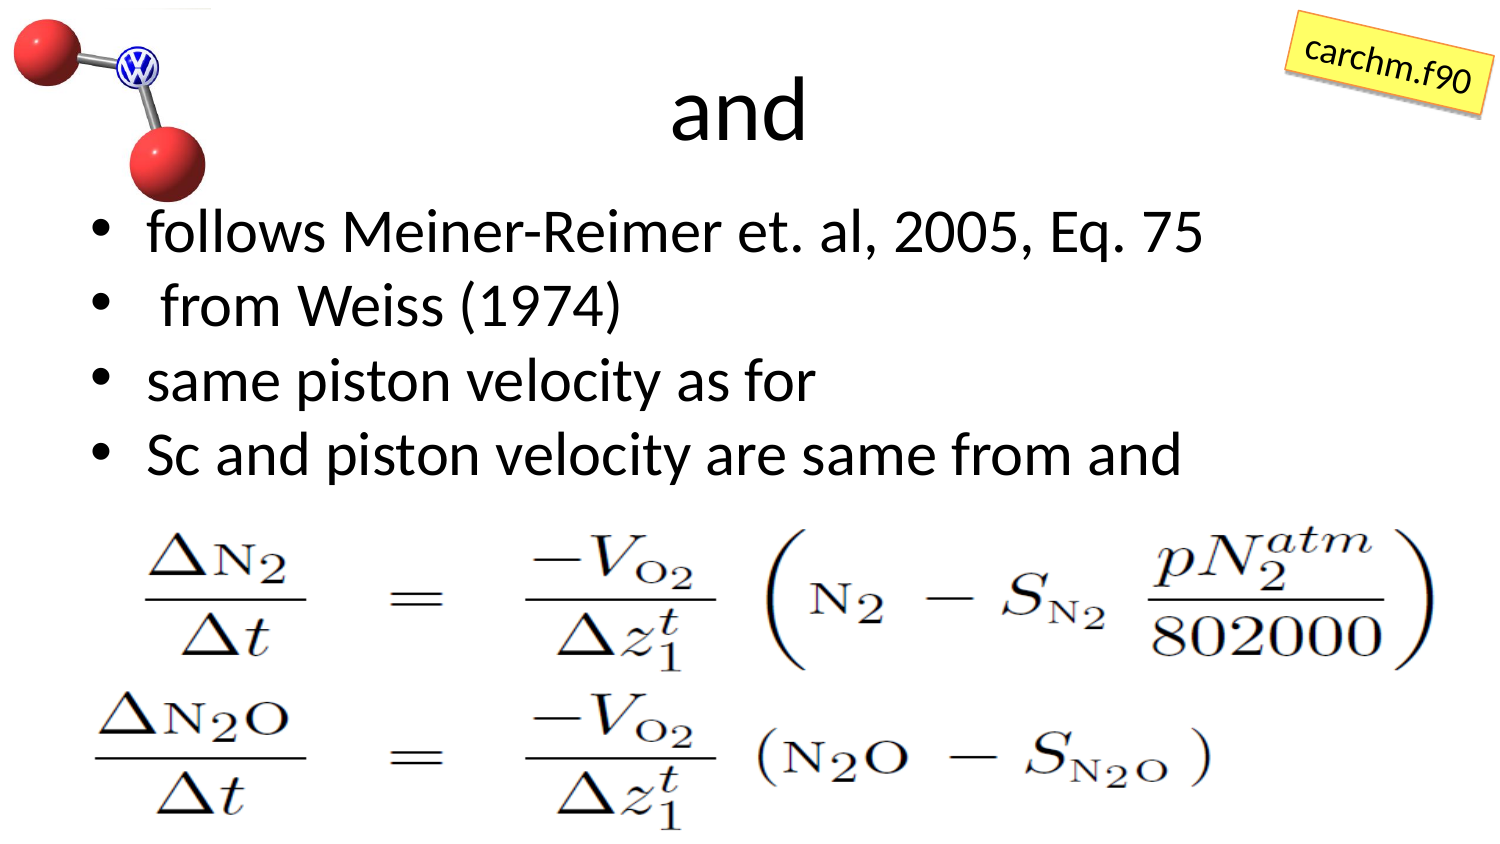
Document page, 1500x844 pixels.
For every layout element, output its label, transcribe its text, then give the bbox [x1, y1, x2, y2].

picture [5, 8, 211, 207]
picture [64, 514, 1447, 836]
text_box carchm.f90 [1284, 10, 1495, 115]
title and [1404, 33, 1426, 38]
title and [211, 33, 1426, 175]
list follows Meiner-Reimer et. al, 2005, Eq. 75 from Weiss (1974) same piston velocity as for Sc and piston velocity are same from and [75, 196, 1426, 514]
